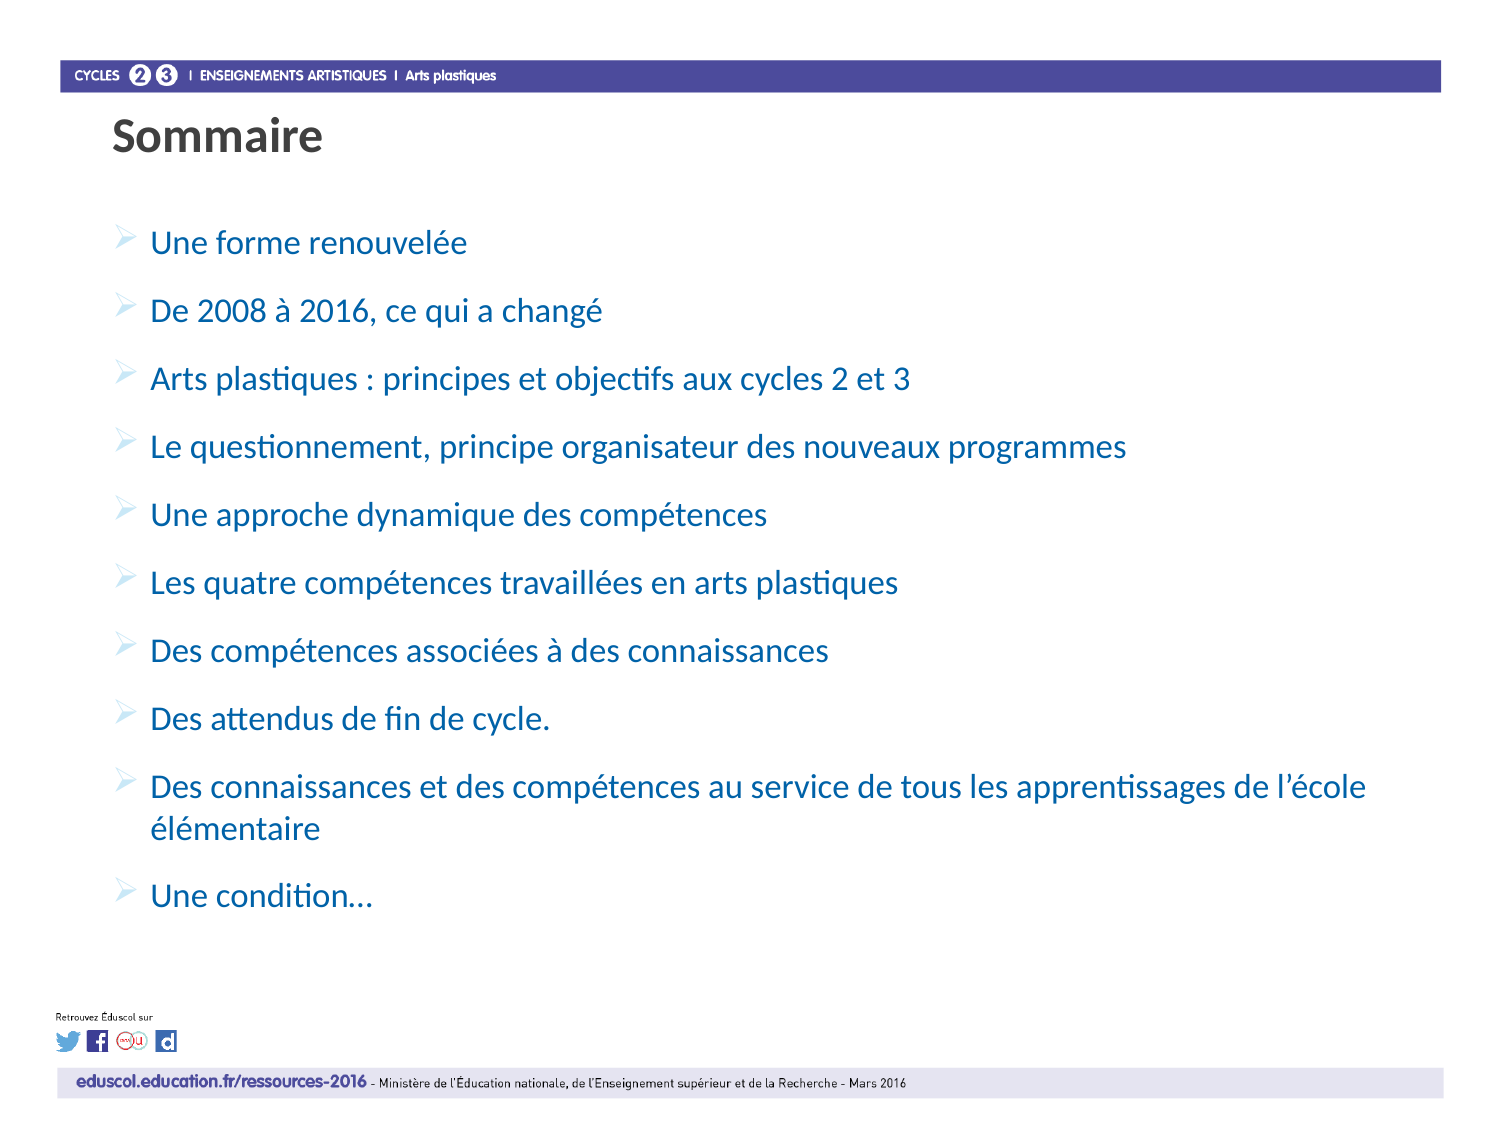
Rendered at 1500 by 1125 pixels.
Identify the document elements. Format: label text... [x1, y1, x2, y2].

picture [0, 1008, 1500, 1125]
picture [0, 0, 1500, 95]
title Sommaire [112, 95, 1388, 219]
list Une forme renouvelée De 2008 à 2016, ce qui a changé Arts plastiques : principes et objectifs aux cycles 2 et 3 Le questionnement, principe organisateur des nouveaux programmes Une approche dynamique des compétences Les quatre compétences travaillées en arts plastiques Des compétences associées à des connaissances Des attendus de fin de cycle. Des connaissances et des compétences au service de tous les apprentissages de l’école élémentaire Une condition… [112, 219, 1388, 917]
